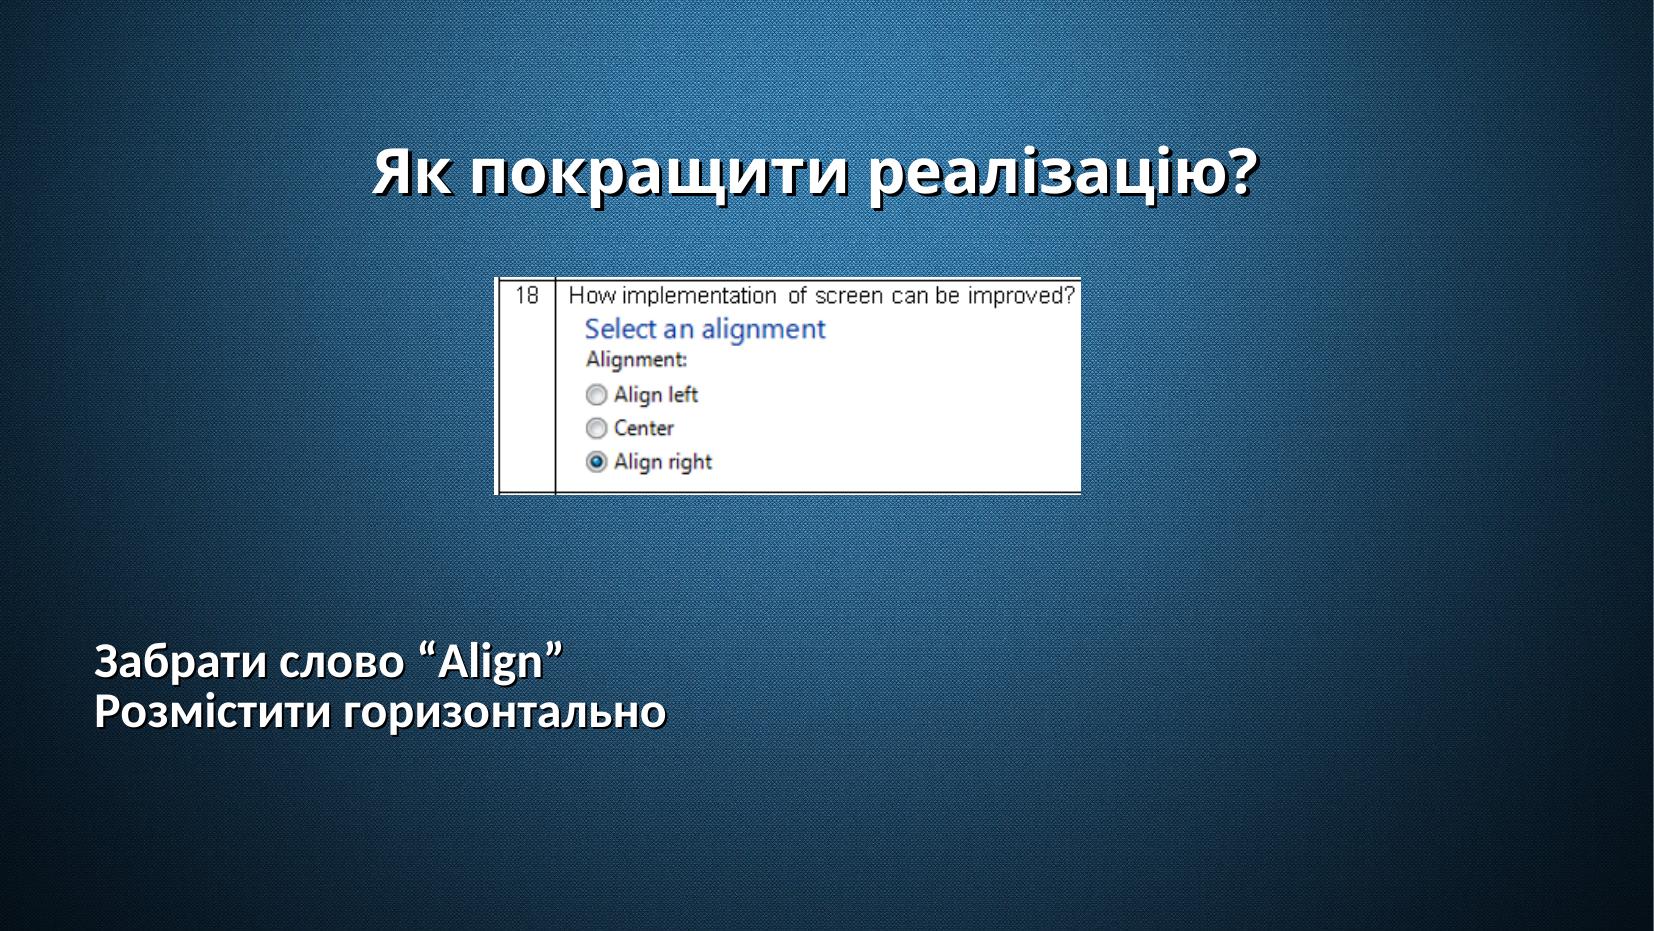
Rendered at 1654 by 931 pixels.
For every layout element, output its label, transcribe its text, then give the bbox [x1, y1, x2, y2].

picture [0, 0, 1654, 931]
title Як покращити реалізацію? [71, 91, 1561, 247]
subtitle Забрати слово “Align” Розмістити горизонтально [94, 390, 1501, 931]
